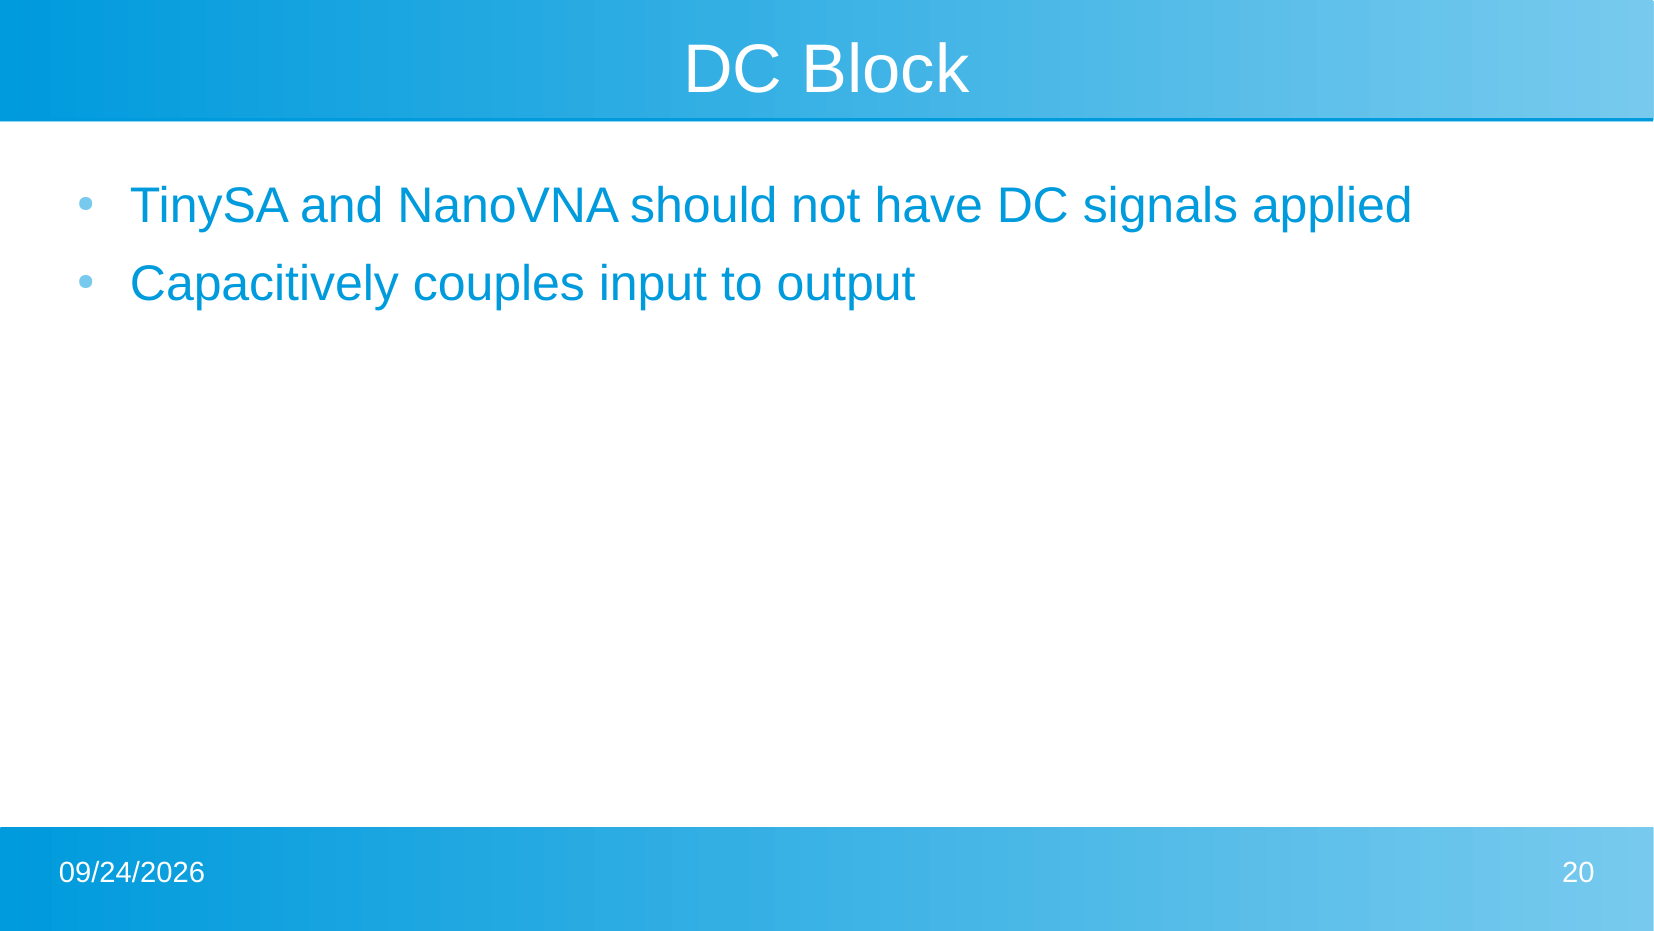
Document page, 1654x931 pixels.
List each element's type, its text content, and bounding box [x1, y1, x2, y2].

title DC Block [59, 29, 1595, 108]
list TinySA and NanoVNA should not have DC signals applied Capacitively couples input to output [59, 177, 1595, 768]
